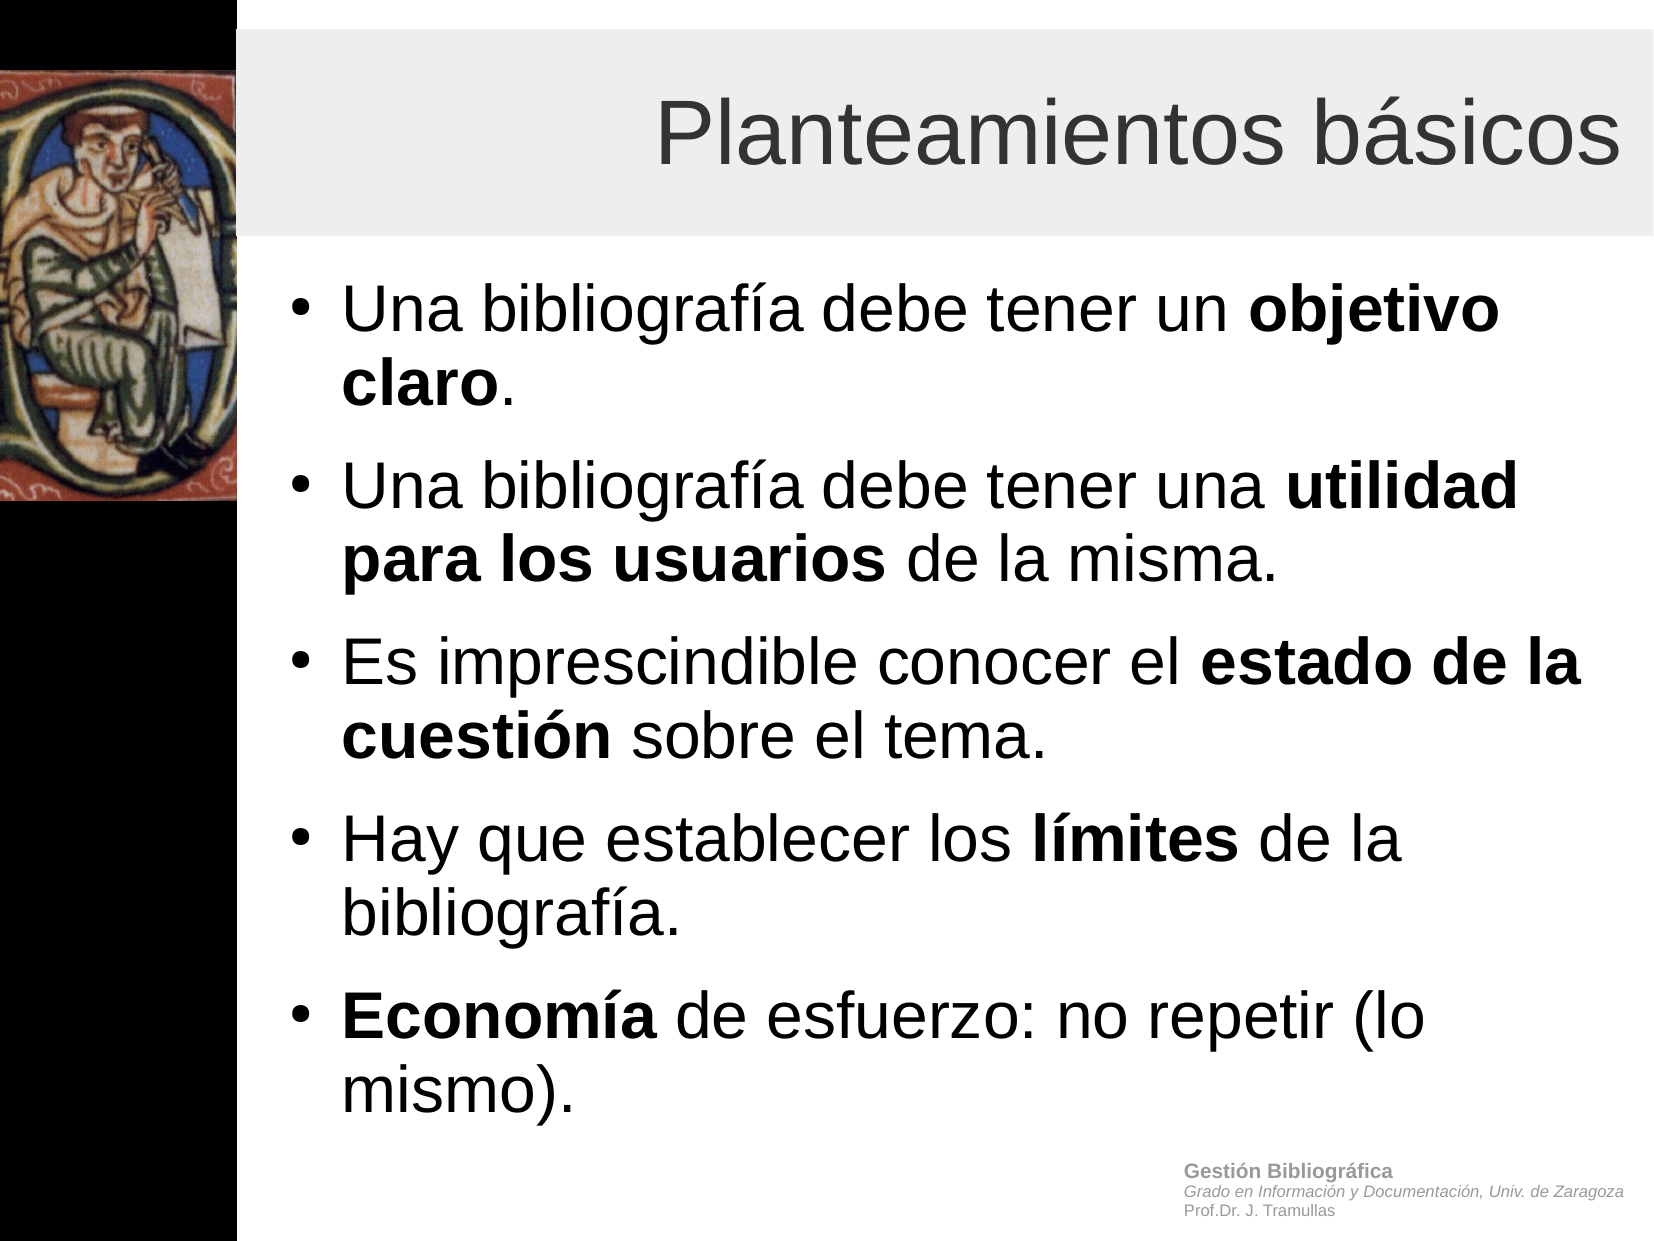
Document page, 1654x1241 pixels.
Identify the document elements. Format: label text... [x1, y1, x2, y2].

list Una bibliografía debe tener un objetivo claro. Una bibliografía debe tener una utilidad para los usuarios de la misma. Es imprescindible conocer el estado de la cuestión sobre el tema. Hay que establecer los límites de la bibliografía. Economía de esfuerzo: no repetir (lo mismo). [271, 271, 1619, 1134]
title Planteamientos básicos [236, 29, 1654, 237]
picture [0, 70, 237, 501]
